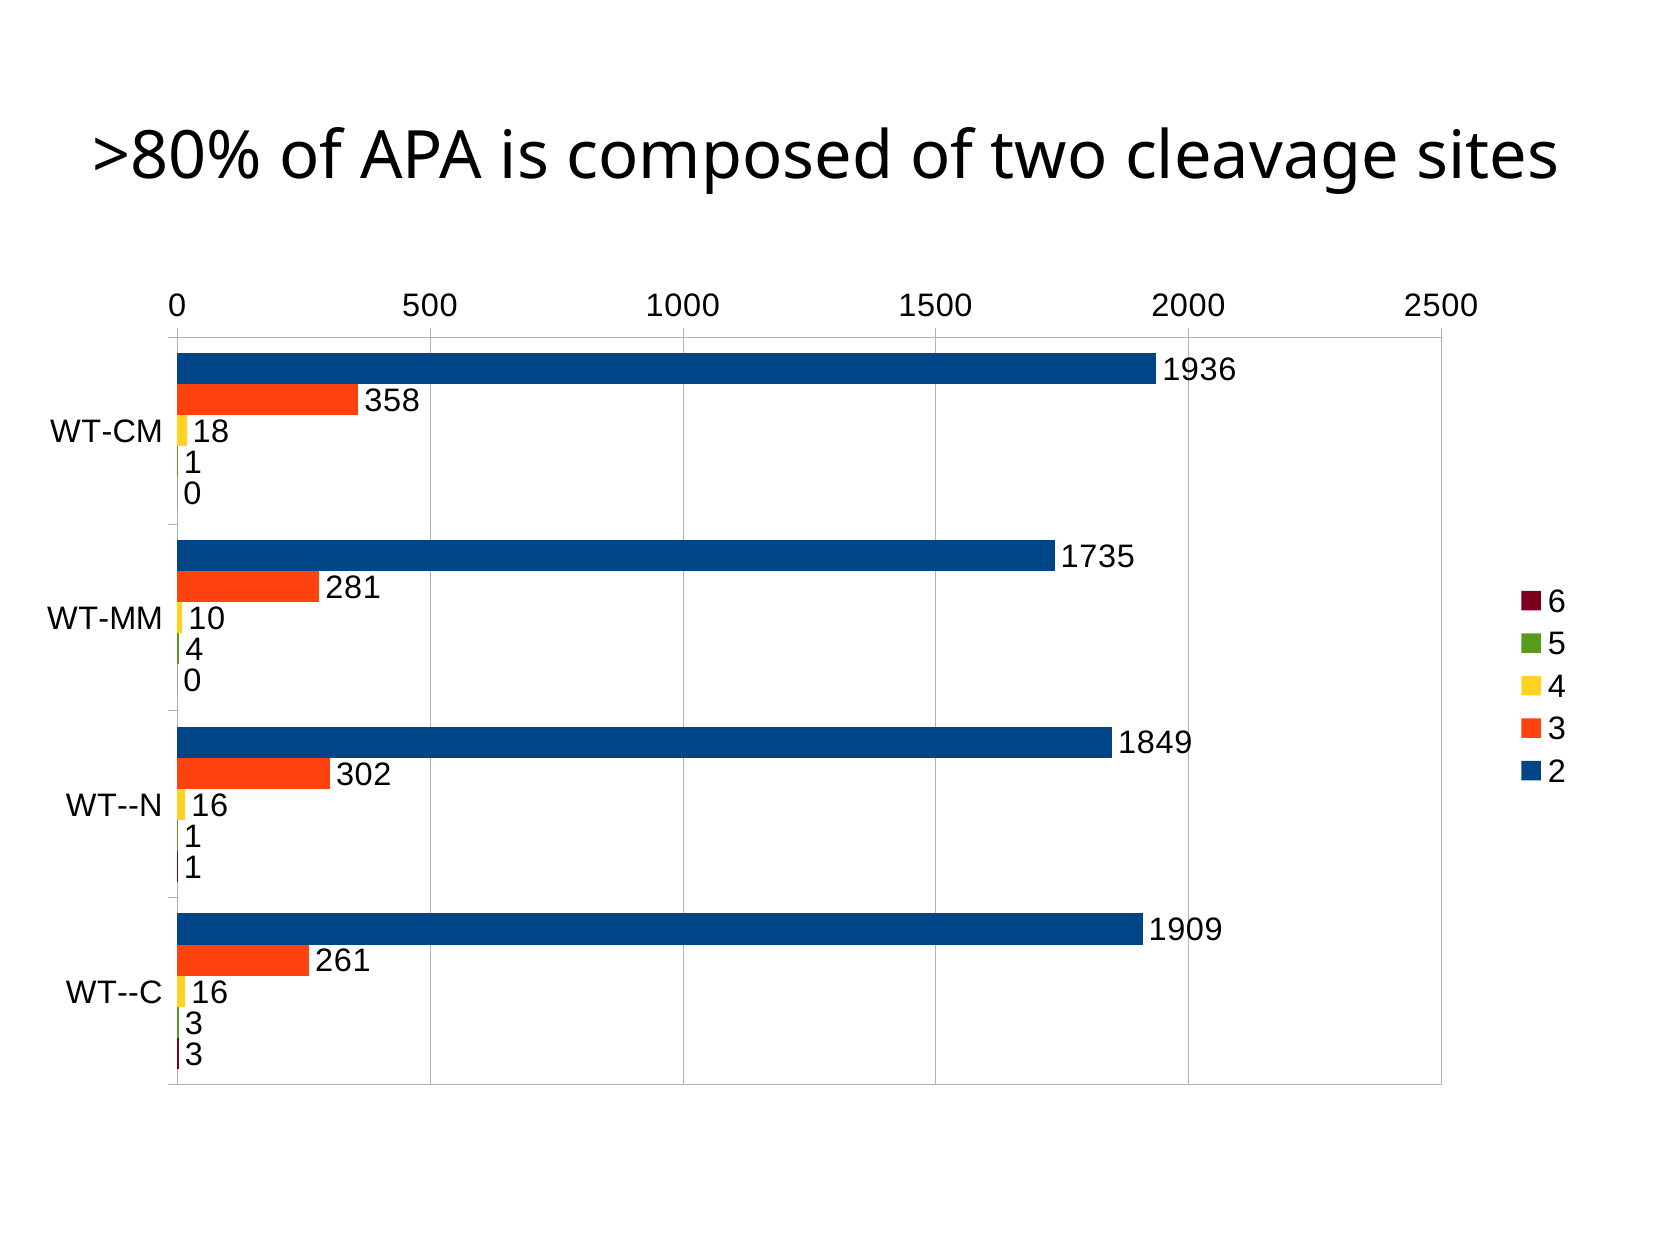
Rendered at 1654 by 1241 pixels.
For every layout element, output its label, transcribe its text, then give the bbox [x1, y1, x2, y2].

chart [15, 270, 1591, 1102]
title >80% of APA is composed of two cleavage sites [82, 49, 1571, 257]
